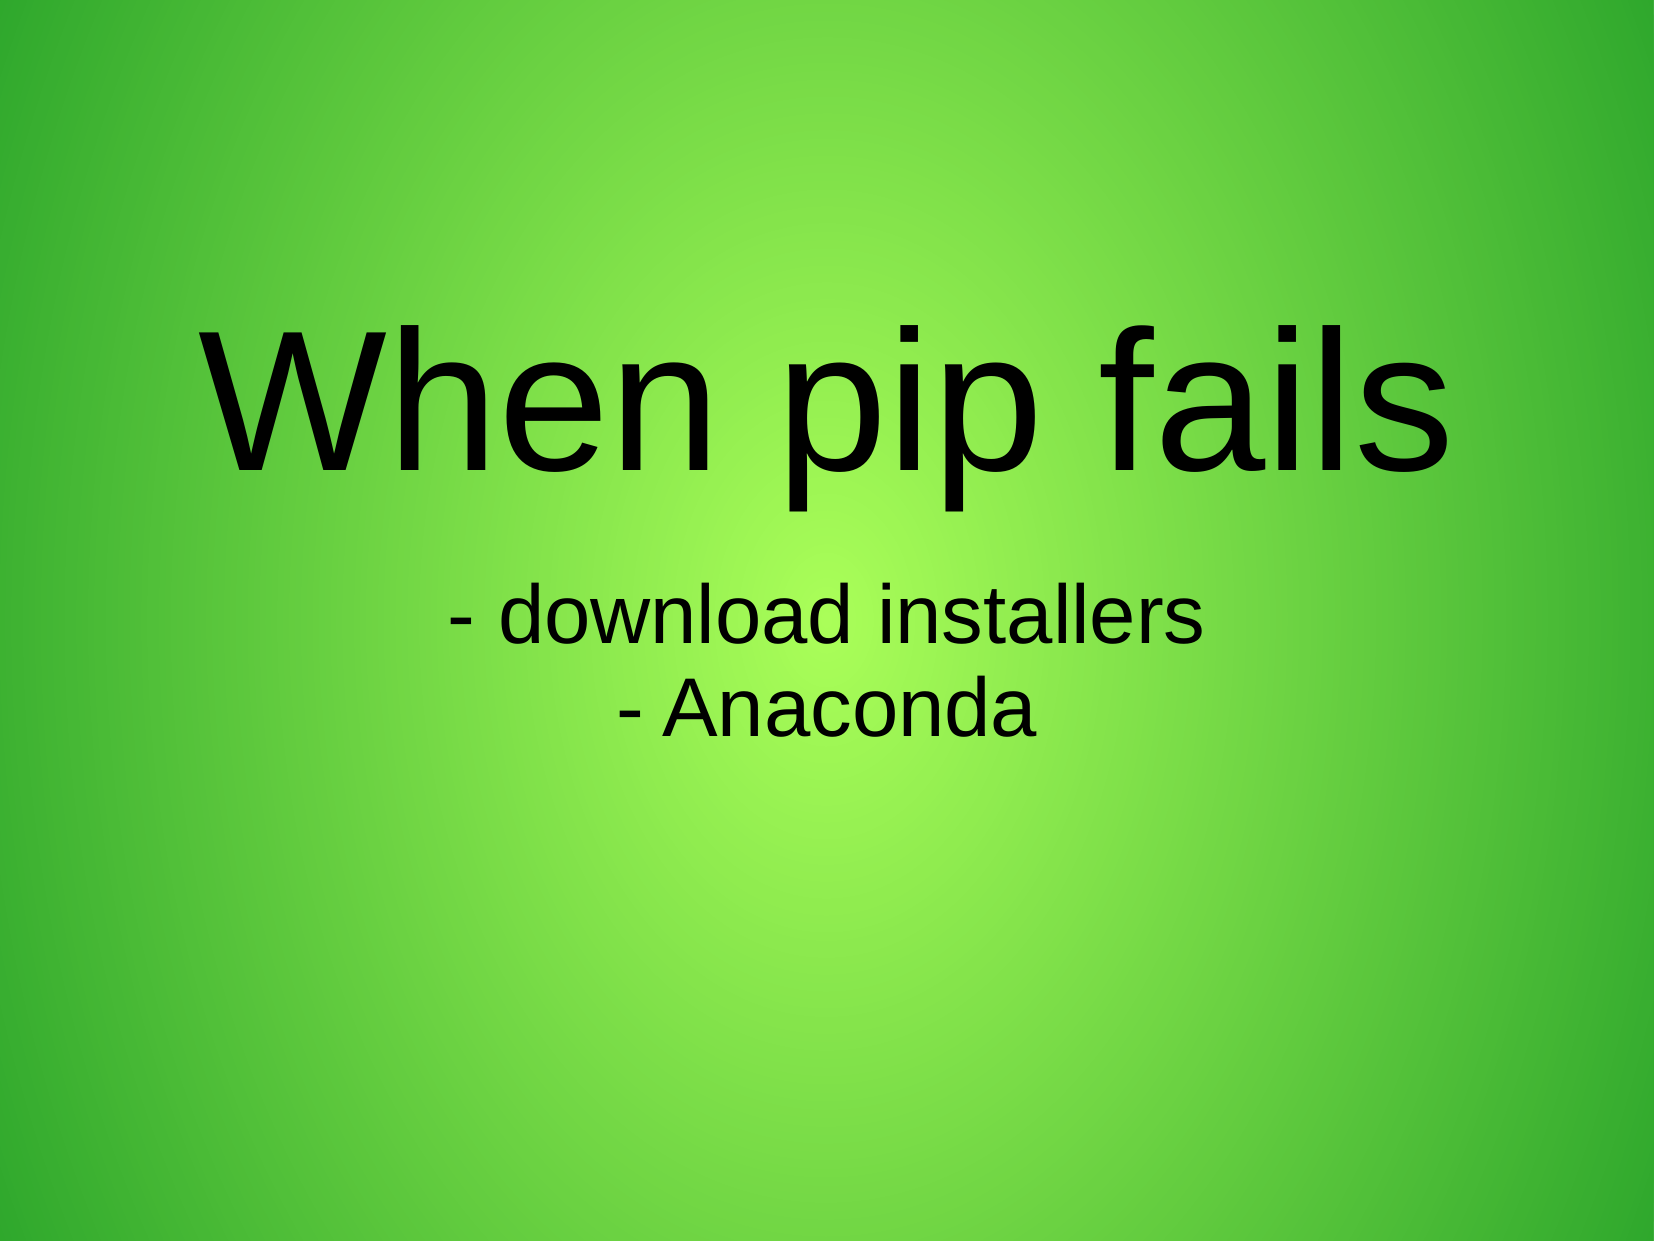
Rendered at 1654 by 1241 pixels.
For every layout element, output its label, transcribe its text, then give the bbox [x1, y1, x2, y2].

subtitle When pip fails - download installers - Anaconda [82, 47, 1571, 997]
